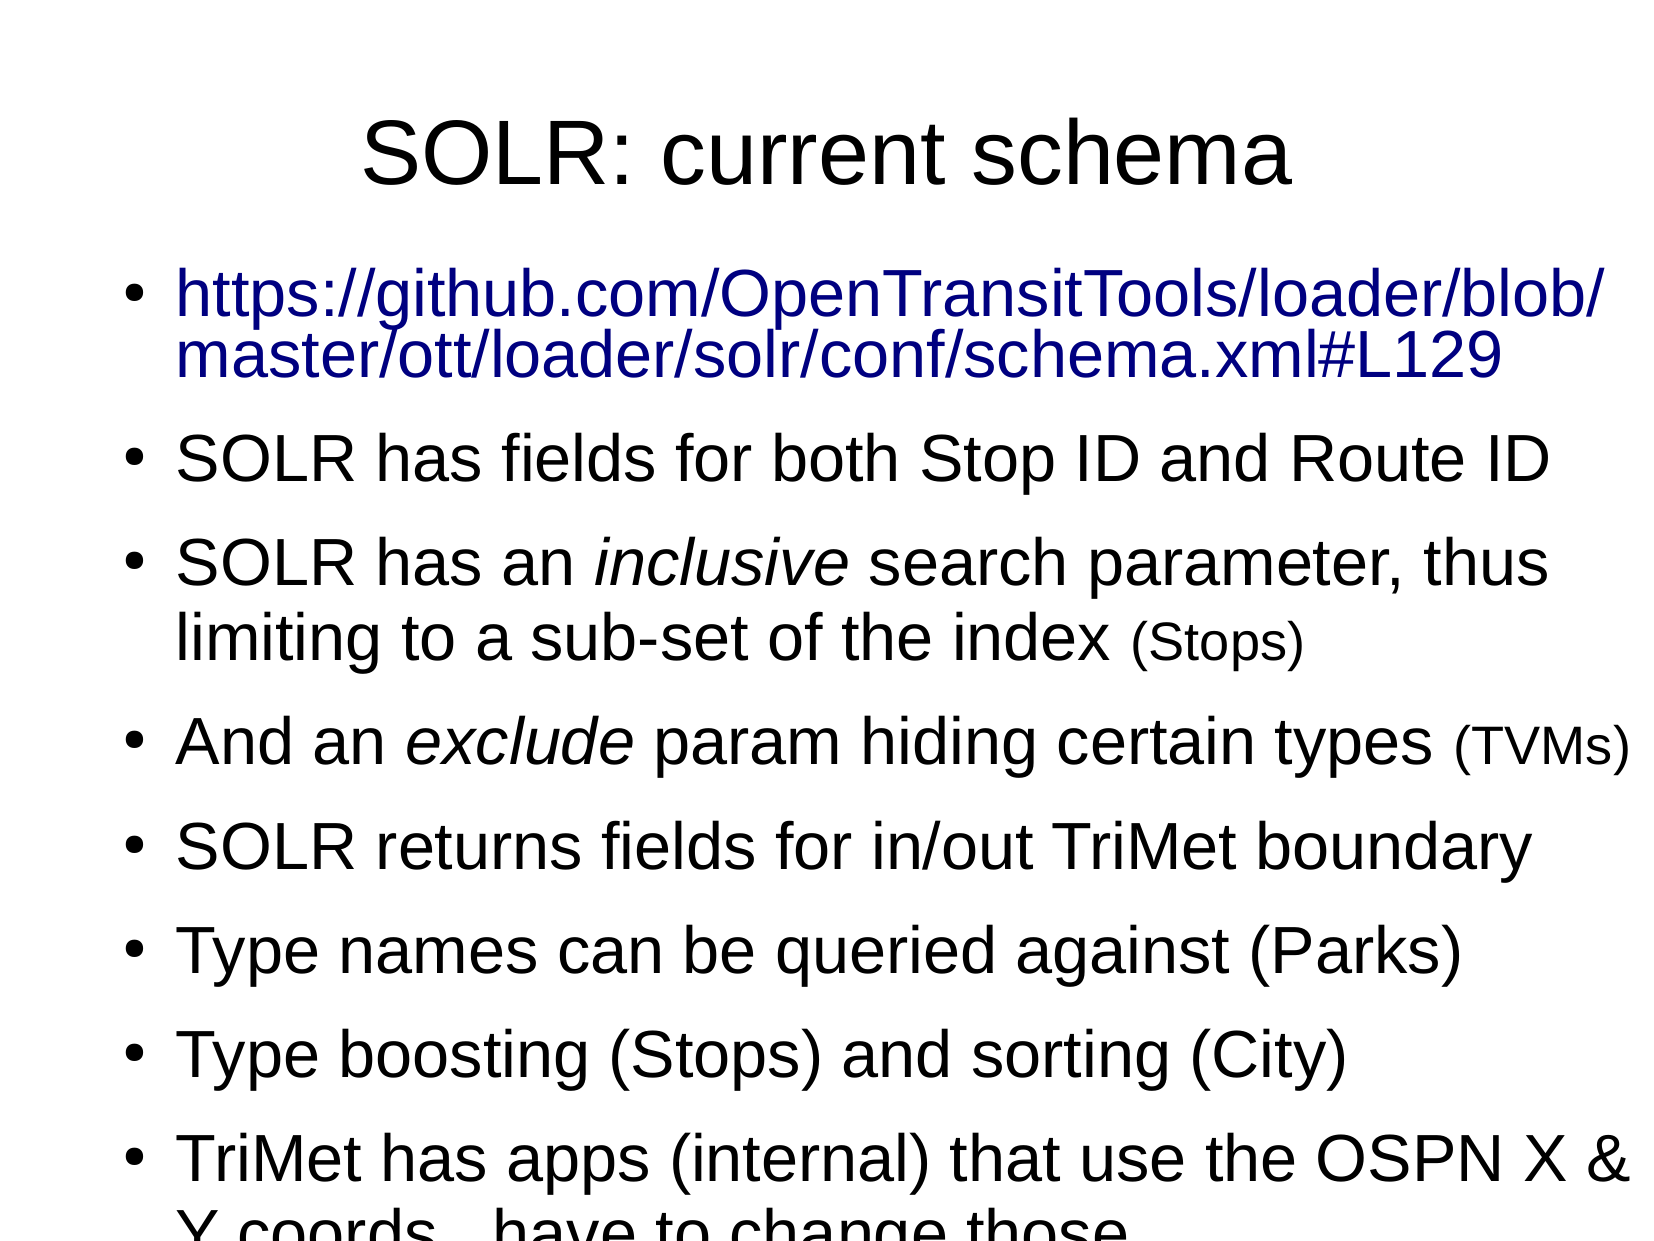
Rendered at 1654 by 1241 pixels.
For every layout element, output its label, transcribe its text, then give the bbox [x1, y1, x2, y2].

title SOLR: current schema [82, 49, 1571, 257]
list https://github.com/OpenTransitTools/loader/blob/master/ott/loader/solr/conf/schema.xml#L129 SOLR has fields for both Stop ID and Route ID SOLR has an inclusive search parameter, thus limiting to a sub-set of the index (Stops) And an exclude param hiding certain types (TVMs) SOLR returns fields for in/out TriMet boundary Type names can be queried against (Parks) Type boosting (Stops) and sorting (City) TriMet has apps (internal) that use the OSPN X & Y coords...have to change those. [105, 256, 1636, 1216]
